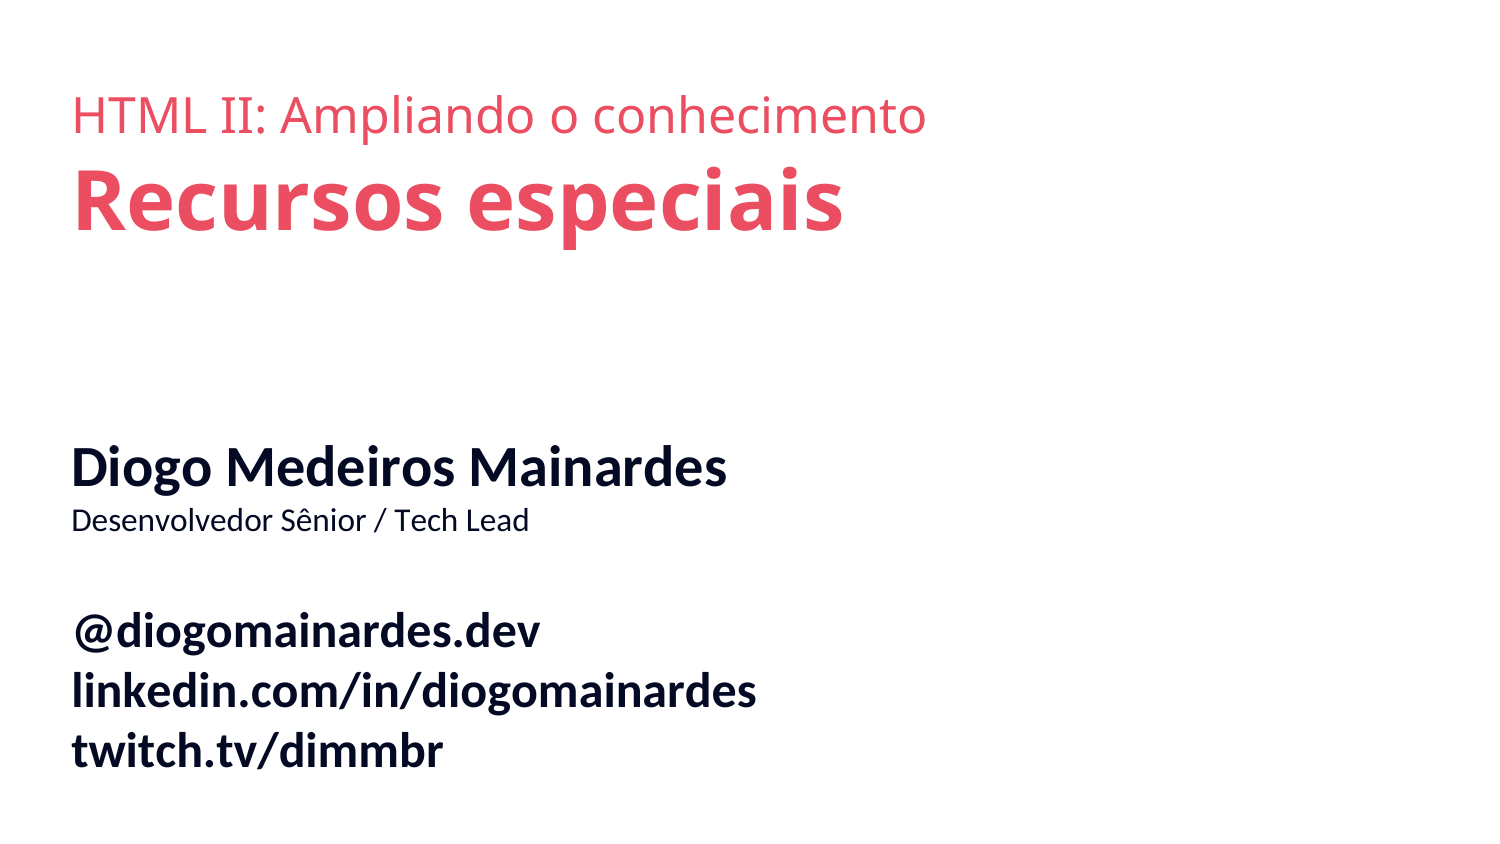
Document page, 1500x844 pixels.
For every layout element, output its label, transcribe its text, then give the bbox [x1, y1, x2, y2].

text_box Recursos especiais [56, 117, 1404, 435]
text_box HTML II: Ampliando o conhecimento [56, 59, 1368, 139]
text_box Diogo Medeiros Mainardes Desenvolvedor Sênior / Tech Lead @diogomainardes.dev linkedin.com/in/diogomainardes twitch.tv/dimmbr [56, 435, 1166, 791]
